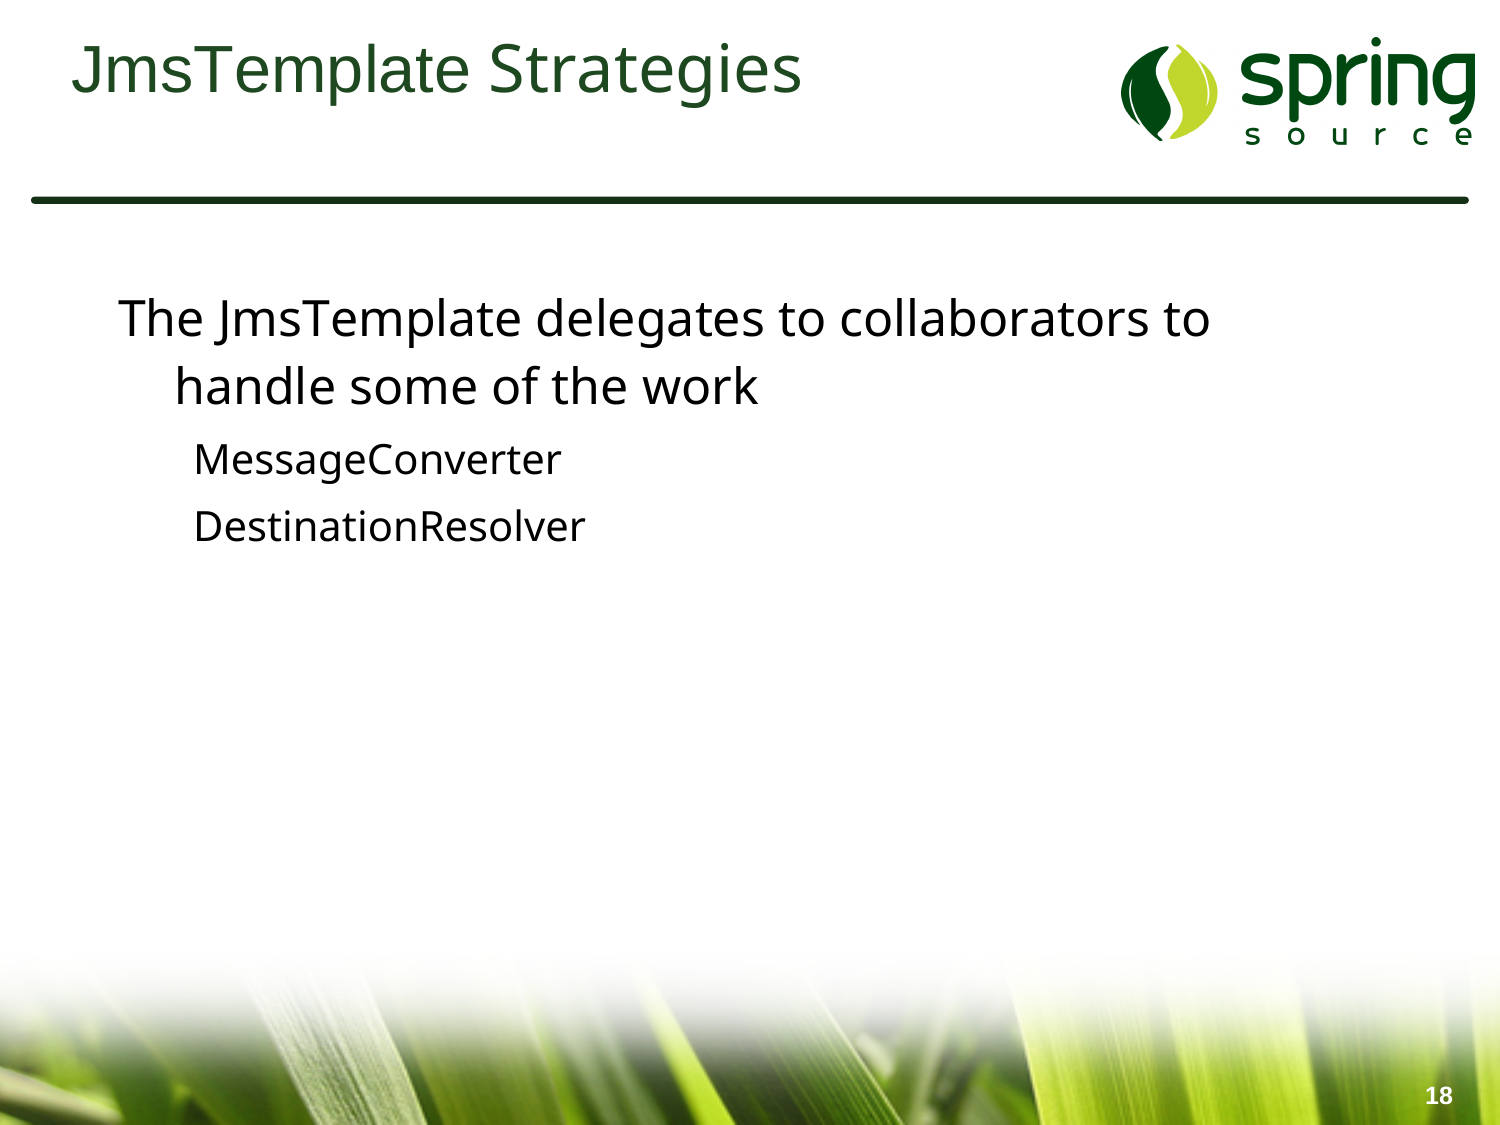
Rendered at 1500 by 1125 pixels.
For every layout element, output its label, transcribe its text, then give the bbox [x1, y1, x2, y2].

picture [0, 944, 1500, 1125]
list The JmsTemplate delegates to collaborators to handle some of the work MessageConverter DestinationResolver [103, 275, 1394, 938]
title JmsTemplate Strategies [56, 13, 1089, 176]
picture [1121, 37, 1475, 145]
